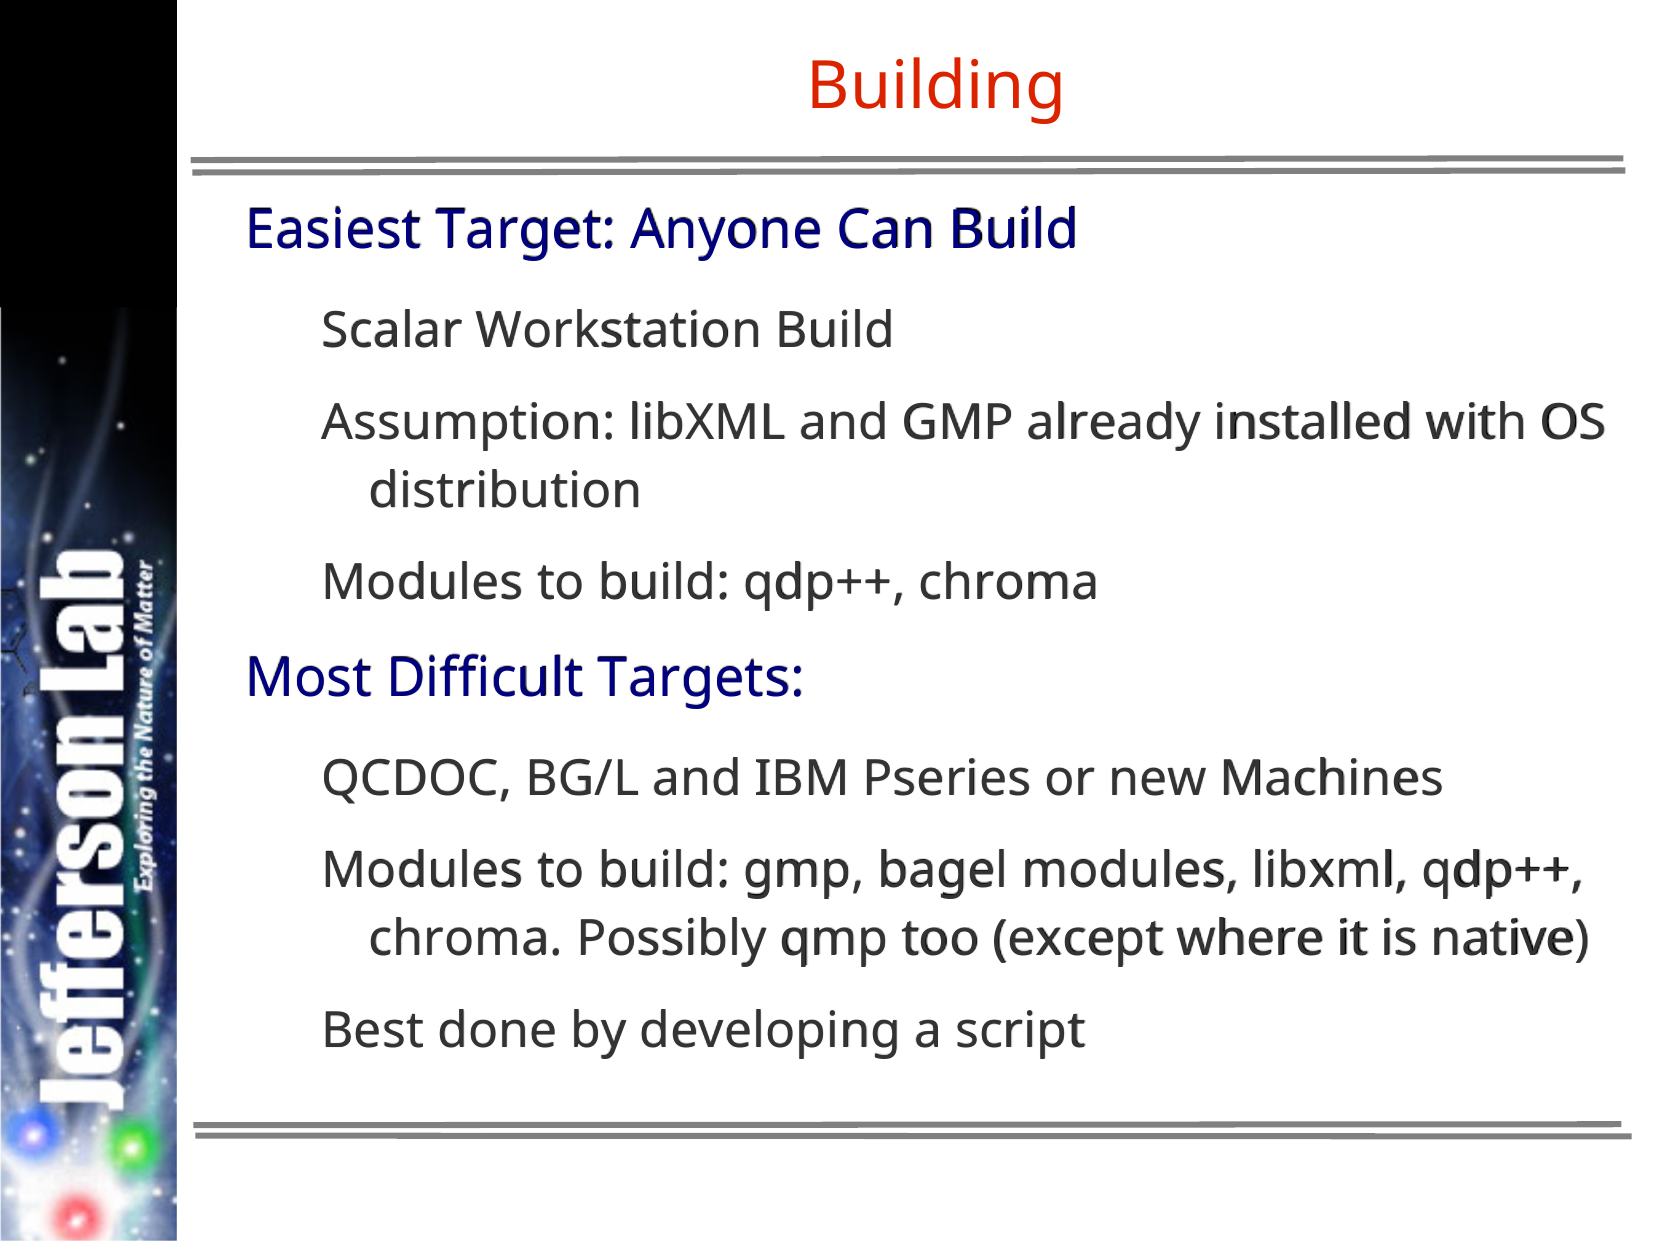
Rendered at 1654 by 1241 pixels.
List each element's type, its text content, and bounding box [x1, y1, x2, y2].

title Building [235, 17, 1638, 149]
list Easiest Target: Anyone Can Build Scalar Workstation Build Assumption: libXML and GMP already installed with OS distribution Modules to build: qdp++, chroma Most Difficult Targets: QCDOC, BG/L and IBM Pseries or new Machines Modules to build: gmp, bagel modules, libxml, qdp++, chroma. Possibly qmp too (except where it is native) Best done by developing a script [227, 190, 1628, 1100]
picture [2, 308, 176, 1240]
